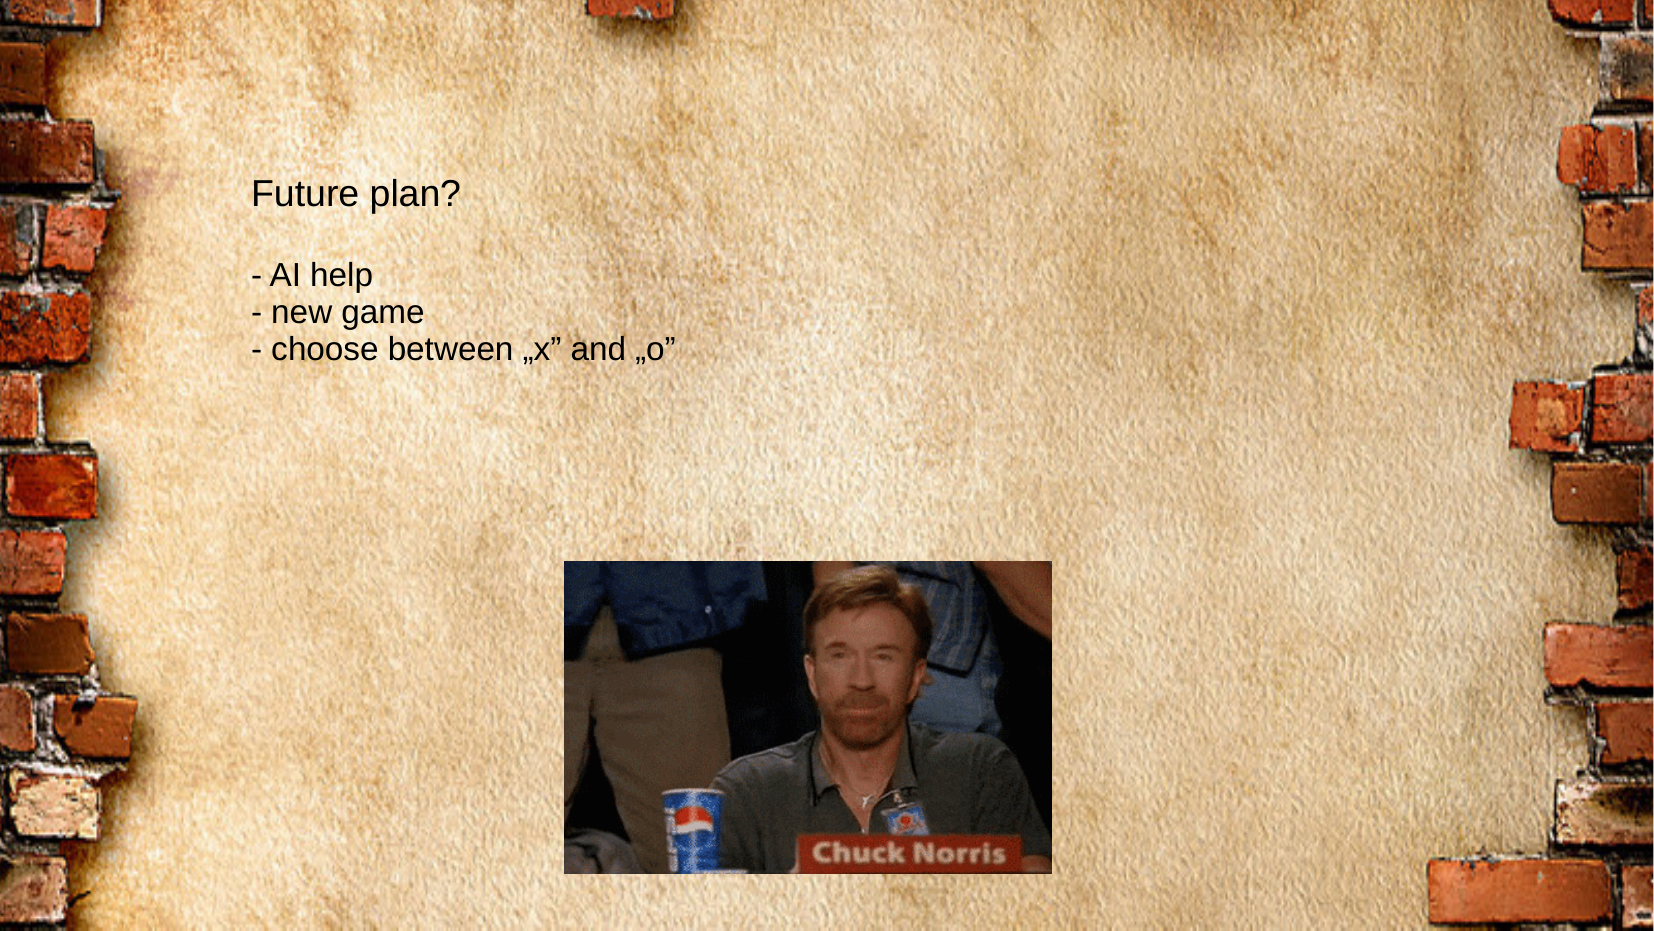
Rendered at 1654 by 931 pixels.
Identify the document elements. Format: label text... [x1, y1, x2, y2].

picture [0, 0, 1654, 931]
text_box Future plan? - AI help - new game - choose between „x” and „o” [236, 165, 1359, 418]
